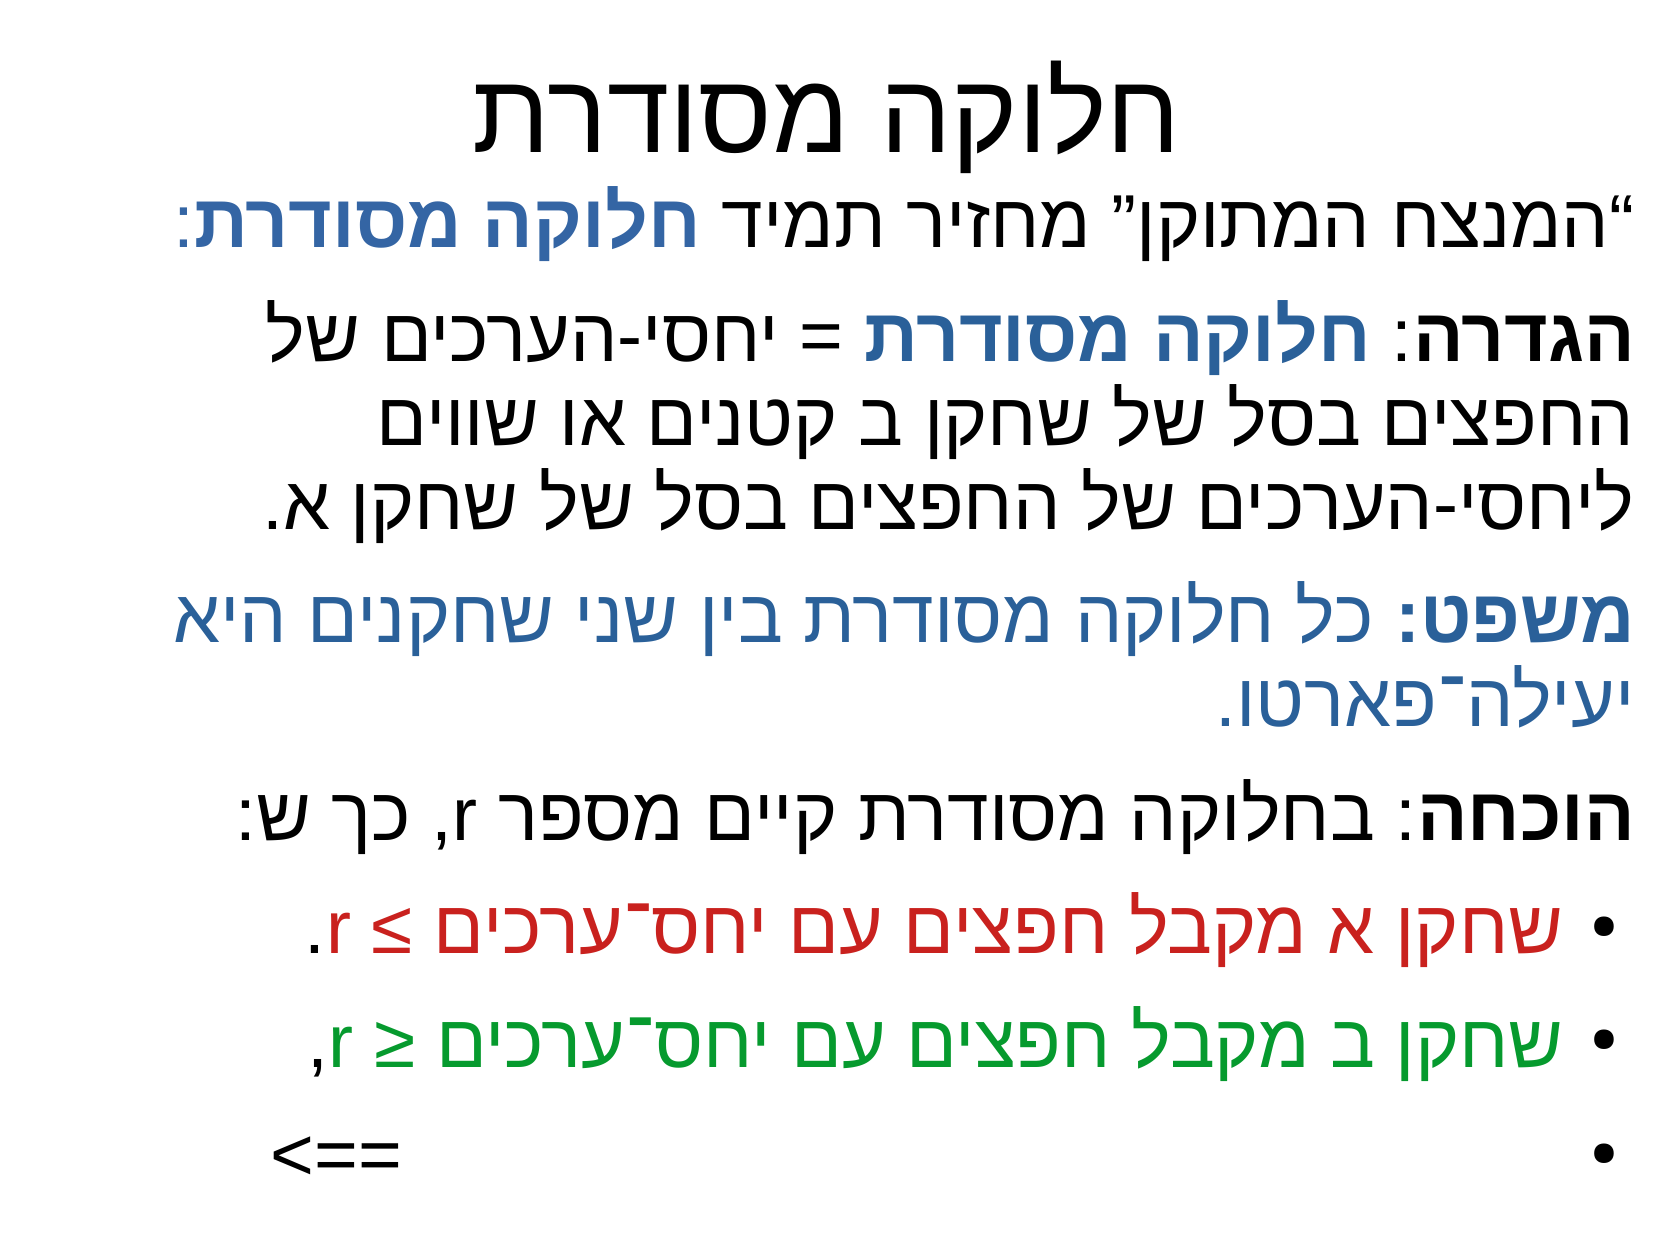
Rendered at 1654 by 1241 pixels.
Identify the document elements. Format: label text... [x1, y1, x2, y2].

title חלוקה מסודרת [0, 32, 1654, 196]
list “המנצח המתוקן” מחזיר תמיד חלוקה מסודרת: הגדרה: חלוקה מסודרת = יחסי-הערכים של החפצים בסל של שחקן ב קטנים או שווים ליחסי-הערכים של החפצים בסל של שחקן א. משפט: כל חלוקה מסודרת בין שני שחקנים היא יעילה־פארטו. הוכחה: בחלוקה מסודרת קיים מספר r, כך ש: שחקן א מקבל חפצים עם יחס־ערכים ≥ r. שחקן ב מקבל חפצים עם יחס־ערכים ≤ r, ==> [15, 180, 1636, 1171]
